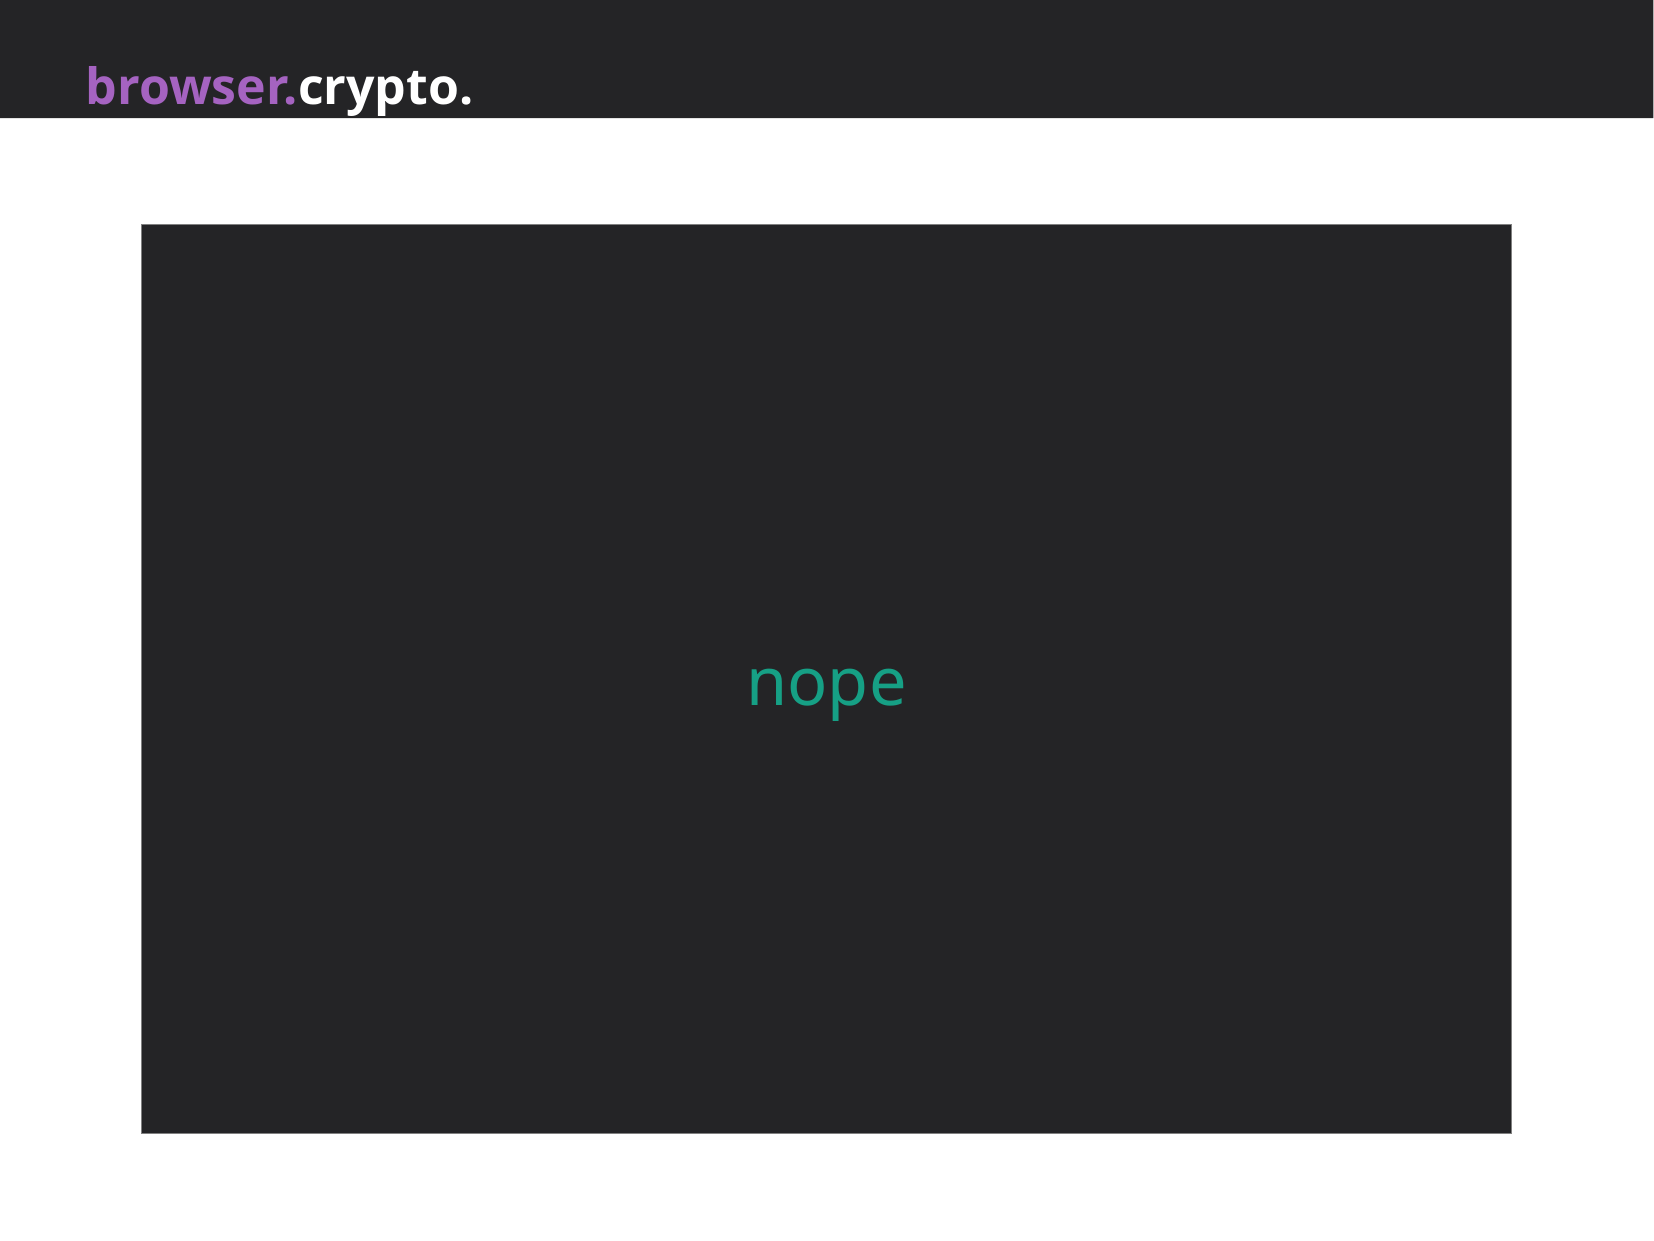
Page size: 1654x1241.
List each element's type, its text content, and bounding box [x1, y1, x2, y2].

text_box nope [141, 224, 1512, 1134]
text_box [0, 0, 1654, 119]
text_box [165, 531, 1441, 1087]
text_box browser.crypto. [70, 43, 544, 119]
